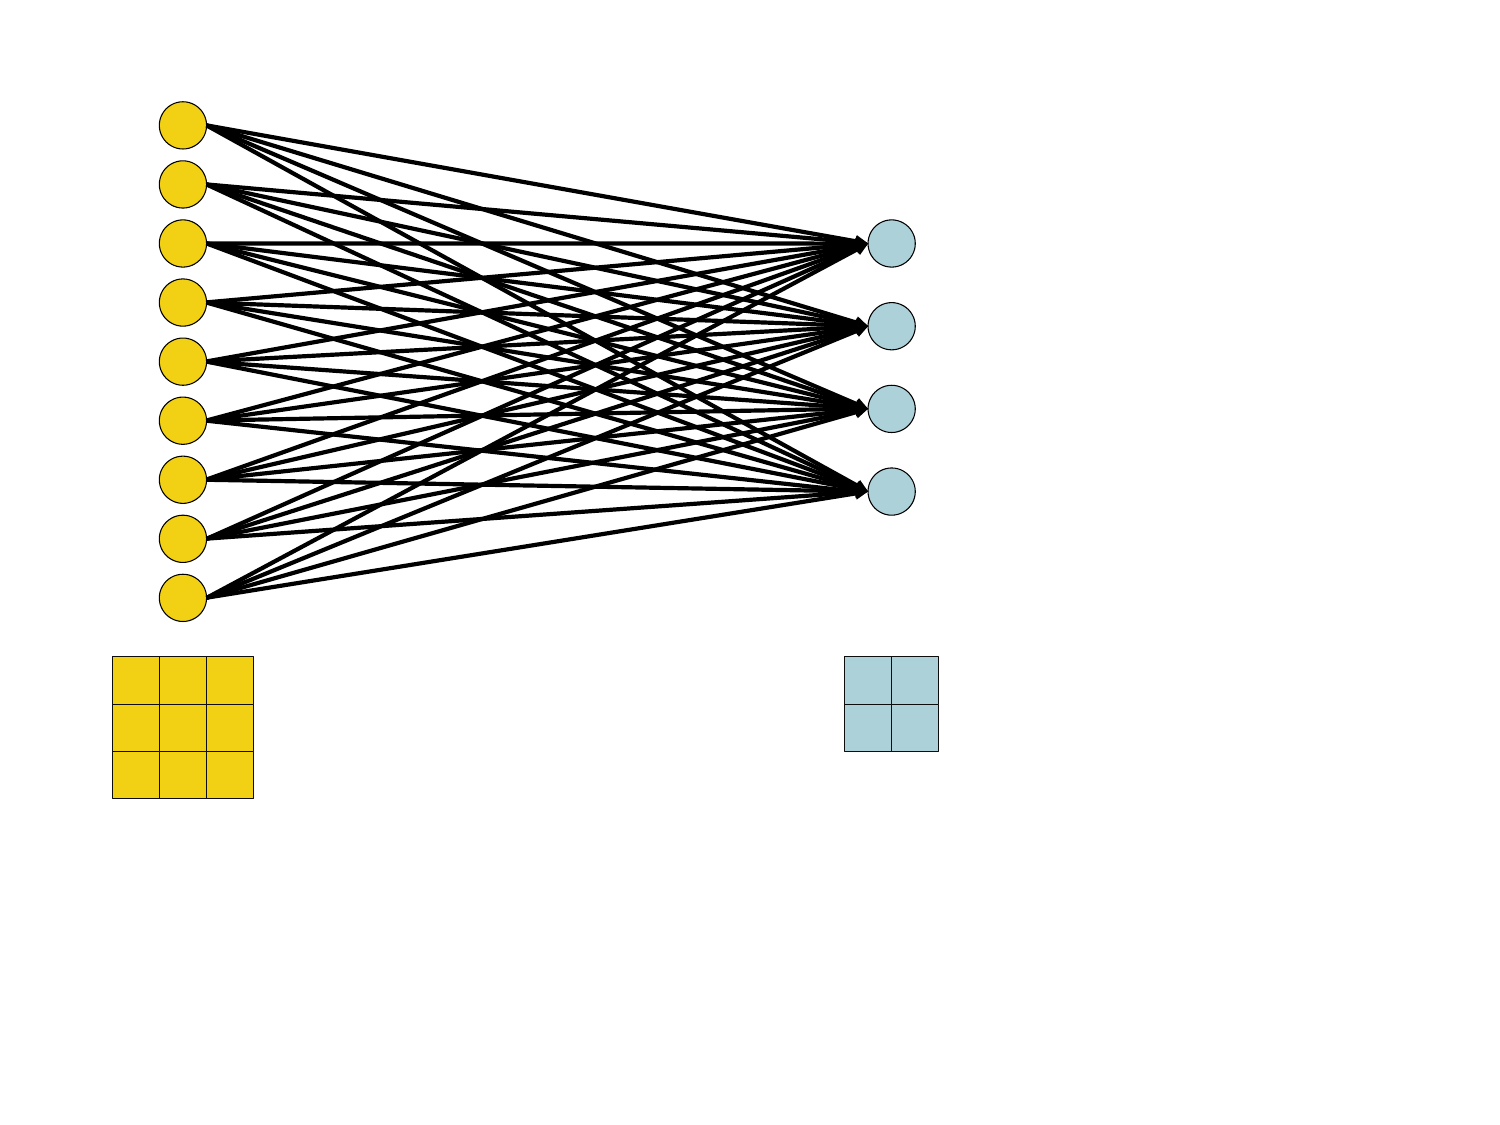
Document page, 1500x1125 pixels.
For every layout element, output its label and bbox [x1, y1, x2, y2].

text_box [159, 101, 207, 149]
text_box [112, 656, 254, 799]
text_box [844, 656, 939, 752]
text_box [159, 574, 207, 622]
text_box [159, 397, 207, 445]
text_box [159, 338, 207, 386]
text_box [868, 219, 916, 268]
text_box [159, 160, 207, 209]
text_box [159, 456, 207, 504]
text_box [868, 467, 916, 516]
text_box [868, 385, 916, 433]
text_box [159, 219, 207, 268]
text_box [868, 302, 916, 350]
text_box [159, 278, 207, 327]
text_box [159, 515, 207, 563]
